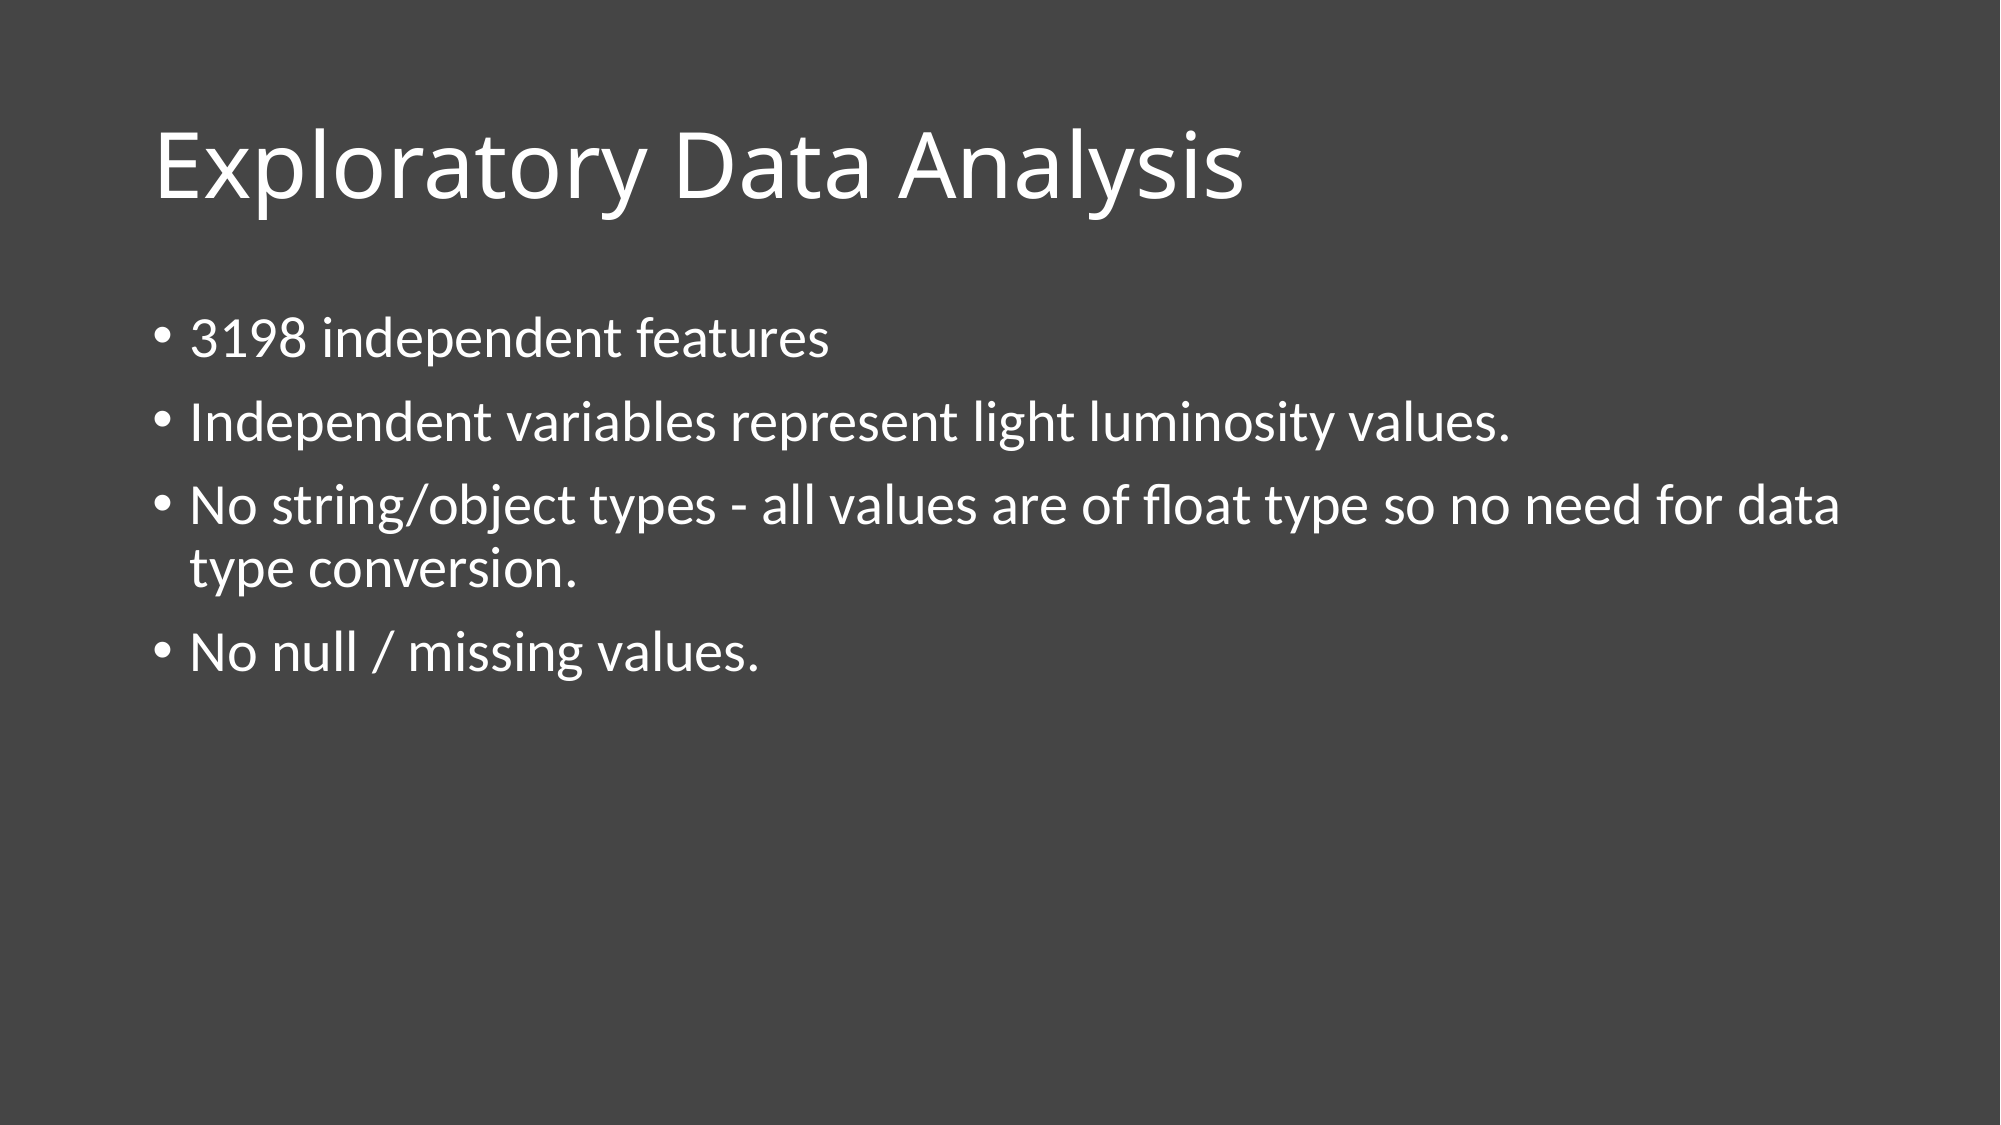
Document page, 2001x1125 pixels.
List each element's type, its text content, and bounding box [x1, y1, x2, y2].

title Exploratory Data Analysis [137, 59, 1863, 278]
list 3198 independent features Independent variables represent light luminosity values. No string/object types - all values are of float type so no need for data type conversion. No null / missing values. [137, 299, 1863, 1014]
